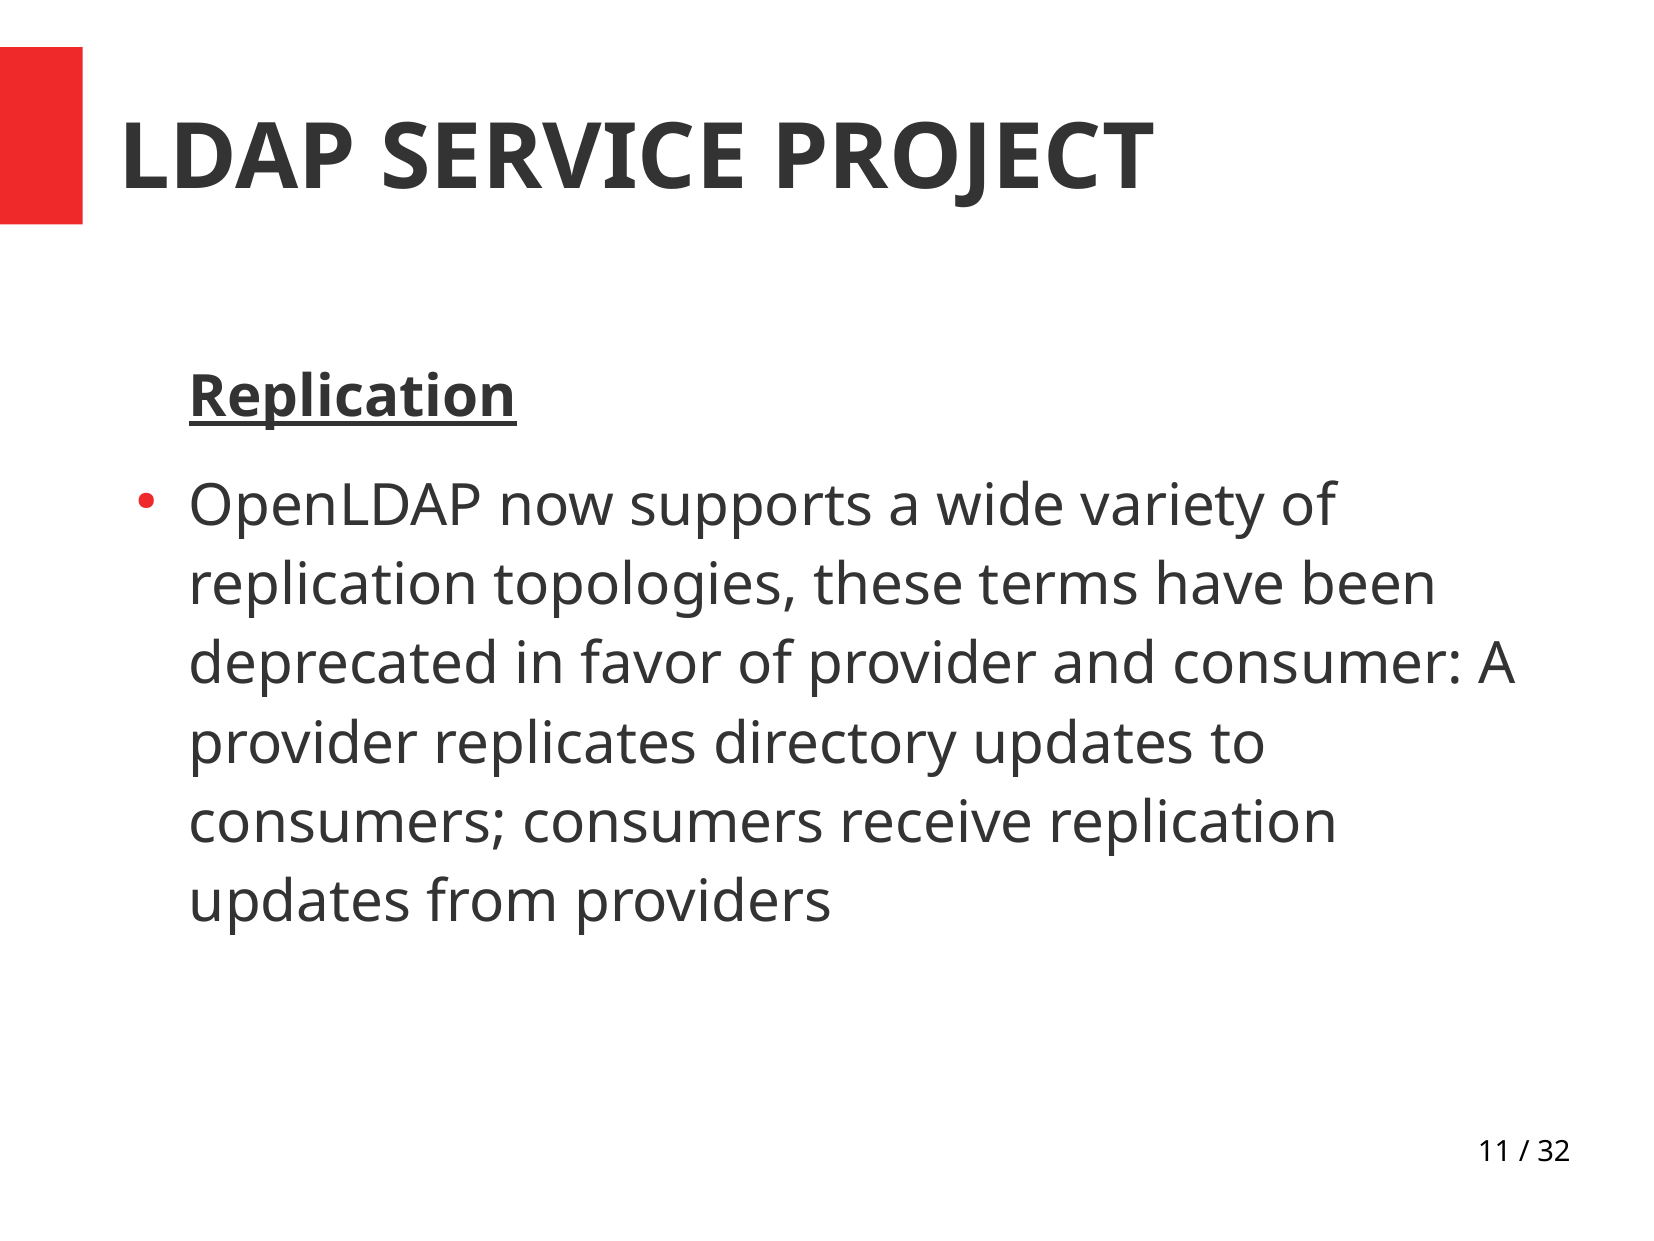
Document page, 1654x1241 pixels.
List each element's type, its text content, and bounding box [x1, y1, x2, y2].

title LDAP SERVICE PROJECT [118, 49, 1571, 257]
list Replication OpenLDAP now supports a wide variety of replication topologies, these terms have been deprecated in favor of provider and consumer: A provider replicates directory updates to consumers; consumers receive replication updates from providers [118, 354, 1536, 1074]
